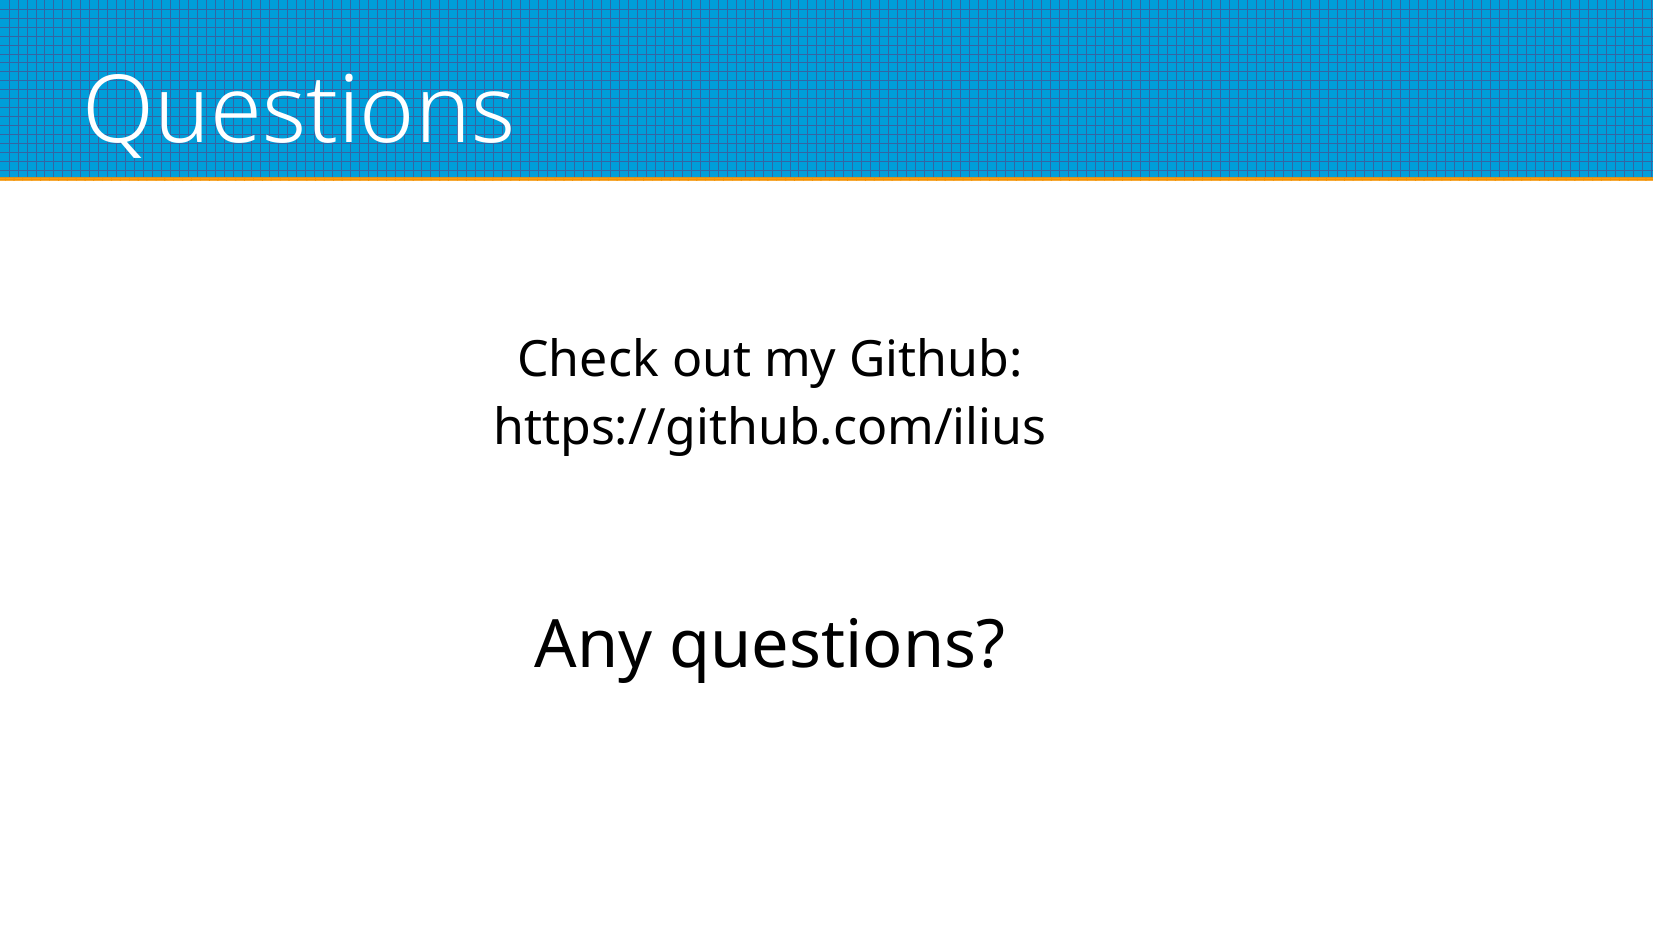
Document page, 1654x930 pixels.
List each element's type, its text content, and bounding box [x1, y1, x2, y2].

title Questions [82, 14, 1571, 171]
text_box Check out my Github: https://github.com/ilius Any questions? [487, 272, 1126, 738]
